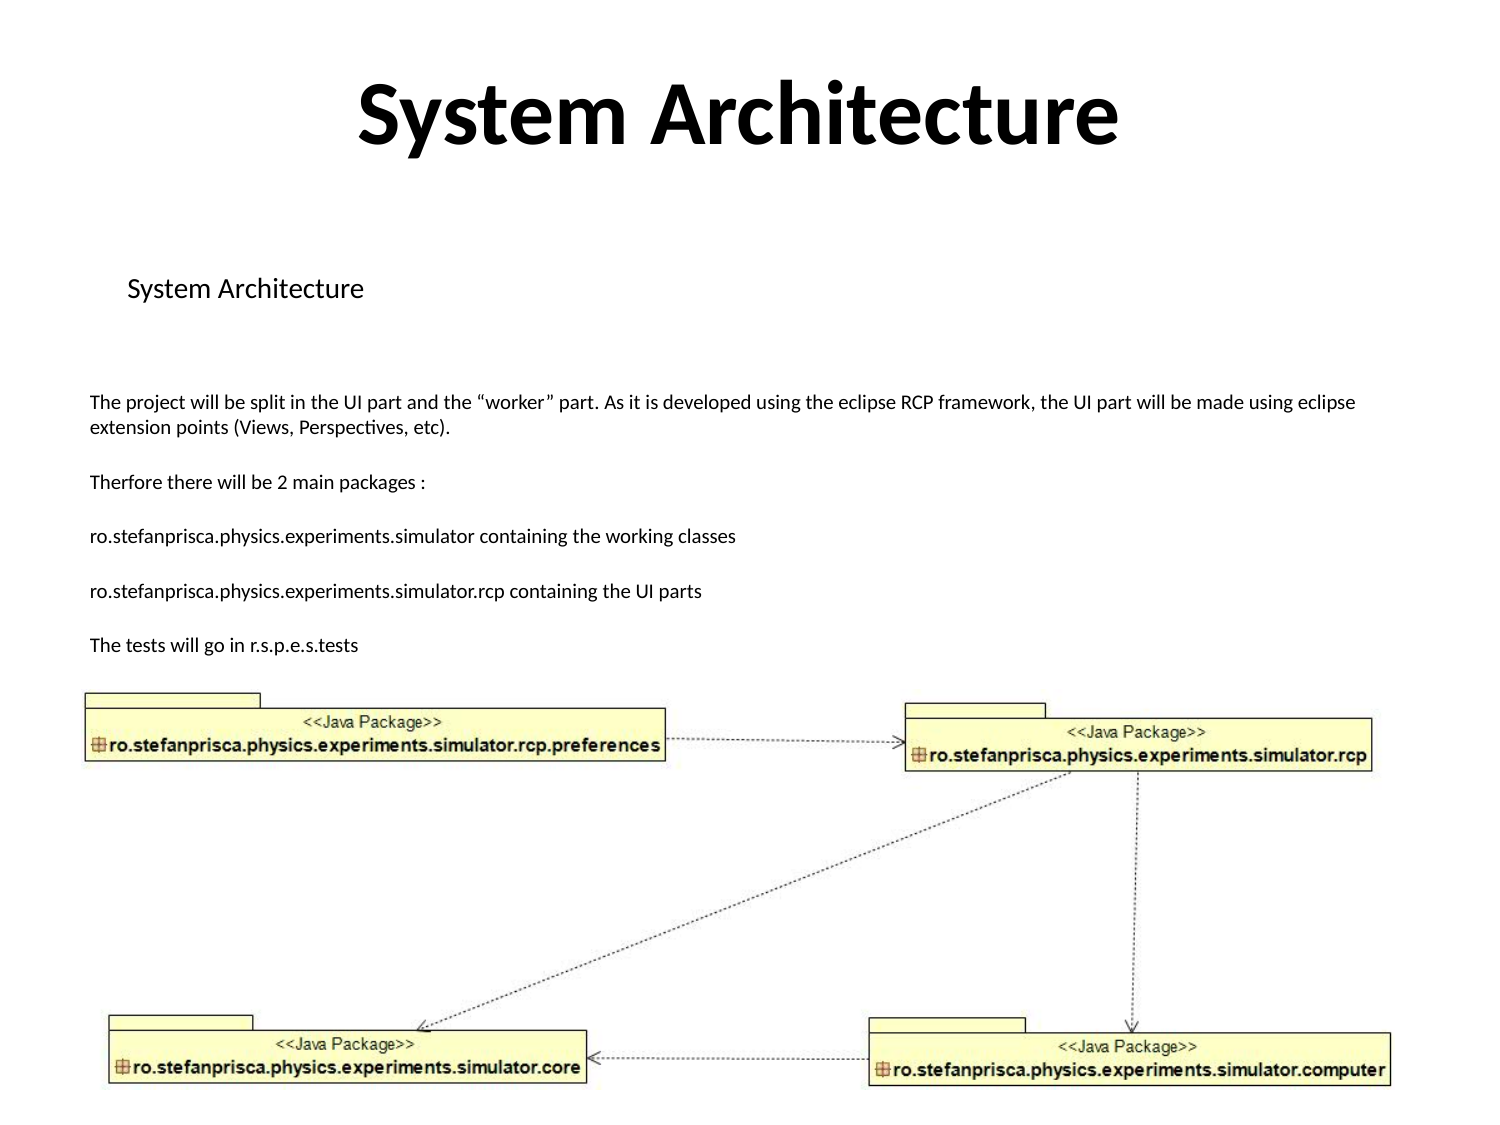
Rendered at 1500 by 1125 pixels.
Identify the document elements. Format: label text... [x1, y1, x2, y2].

title System Architecture [75, 45, 1425, 233]
picture [81, 689, 1396, 1090]
list System Architecture The project will be split in the UI part and the “worker” part. As it is developed using the eclipse RCP framework, the UI part will be made using eclipse extension points (Views, Perspectives, etc). Therfore there will be 2 main packages : ro.stefanprisca.physics.experiments.simulator containing the working classes ro.stefanprisca.physics.experiments.simulator.rcp containing the UI parts The tests will go in r.s.p.e.s.tests [75, 262, 1425, 1005]
